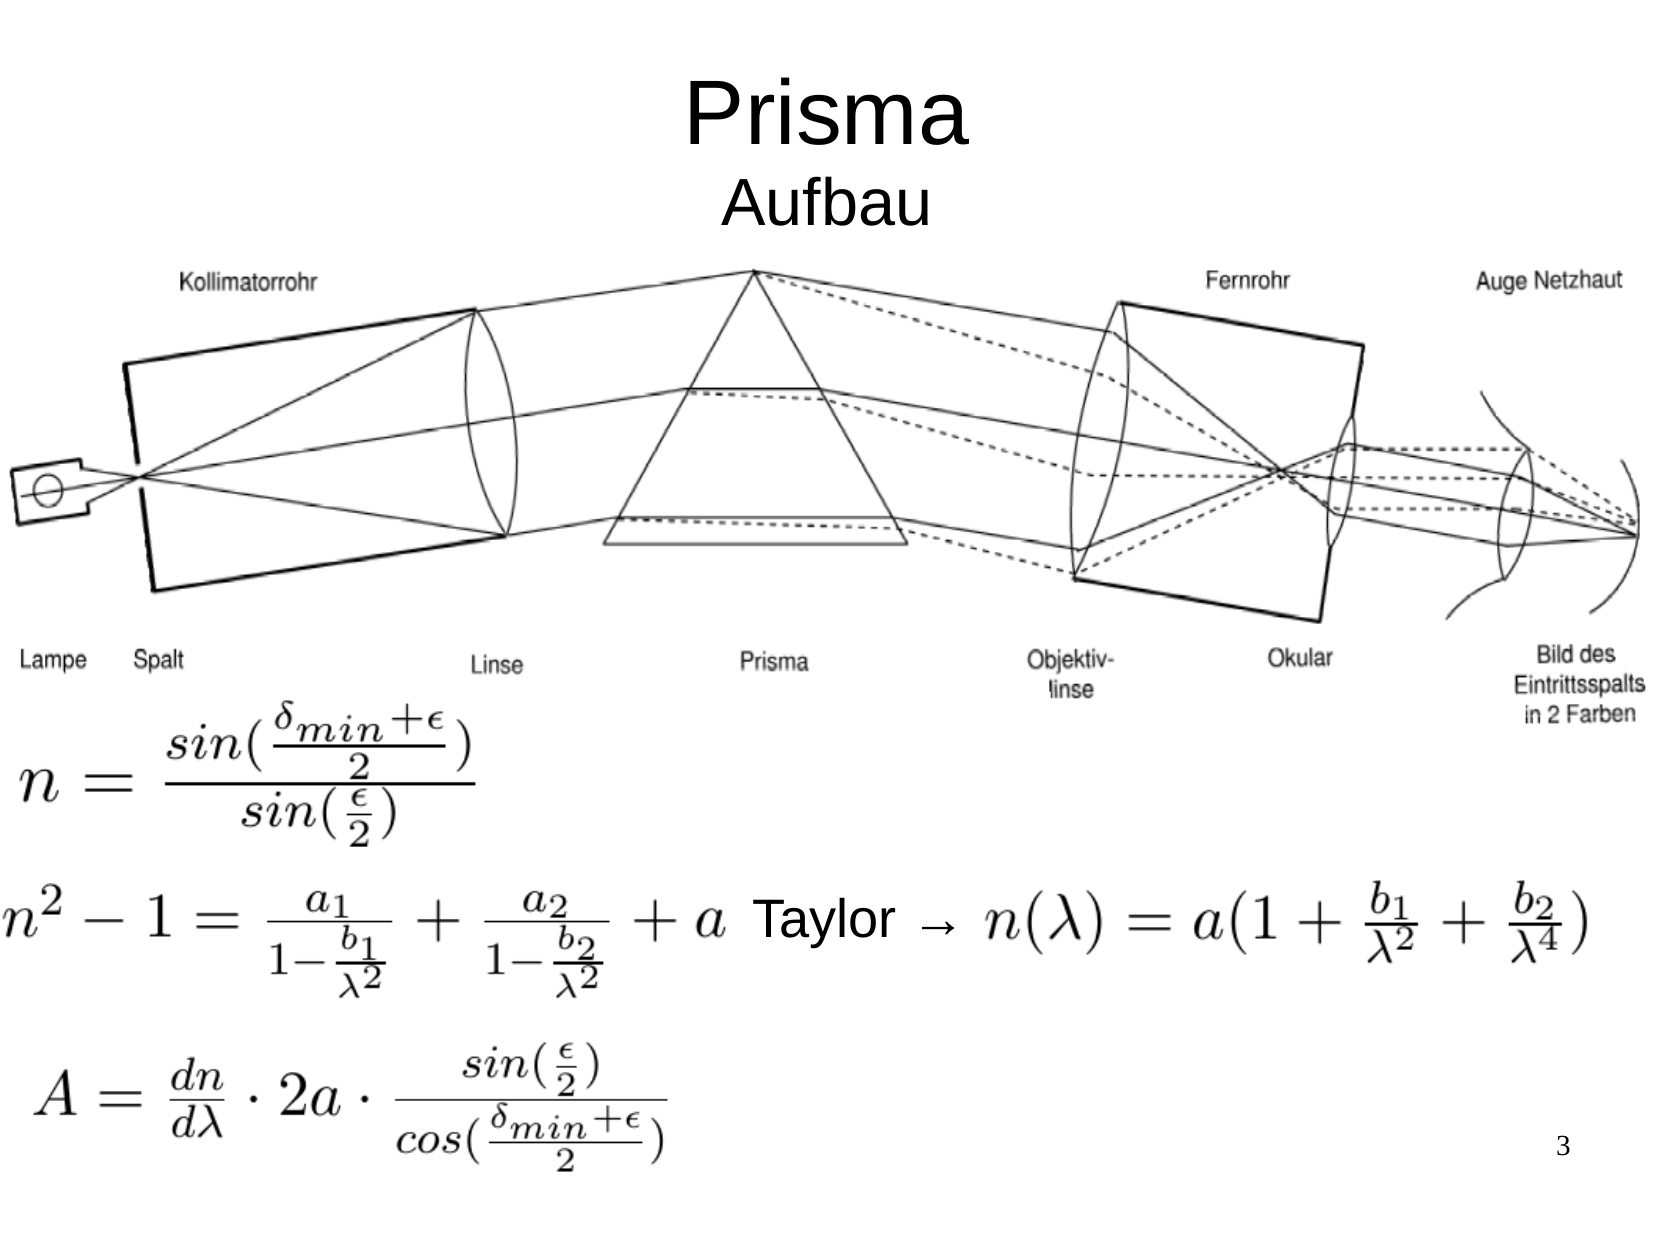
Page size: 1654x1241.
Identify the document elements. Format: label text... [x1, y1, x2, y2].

title Prisma Aufbau [82, 47, 1571, 247]
picture [982, 880, 1595, 969]
picture [29, 1027, 674, 1186]
picture [0, 871, 738, 1004]
text_box Taylor → [737, 881, 1010, 957]
picture [0, 247, 1654, 858]
